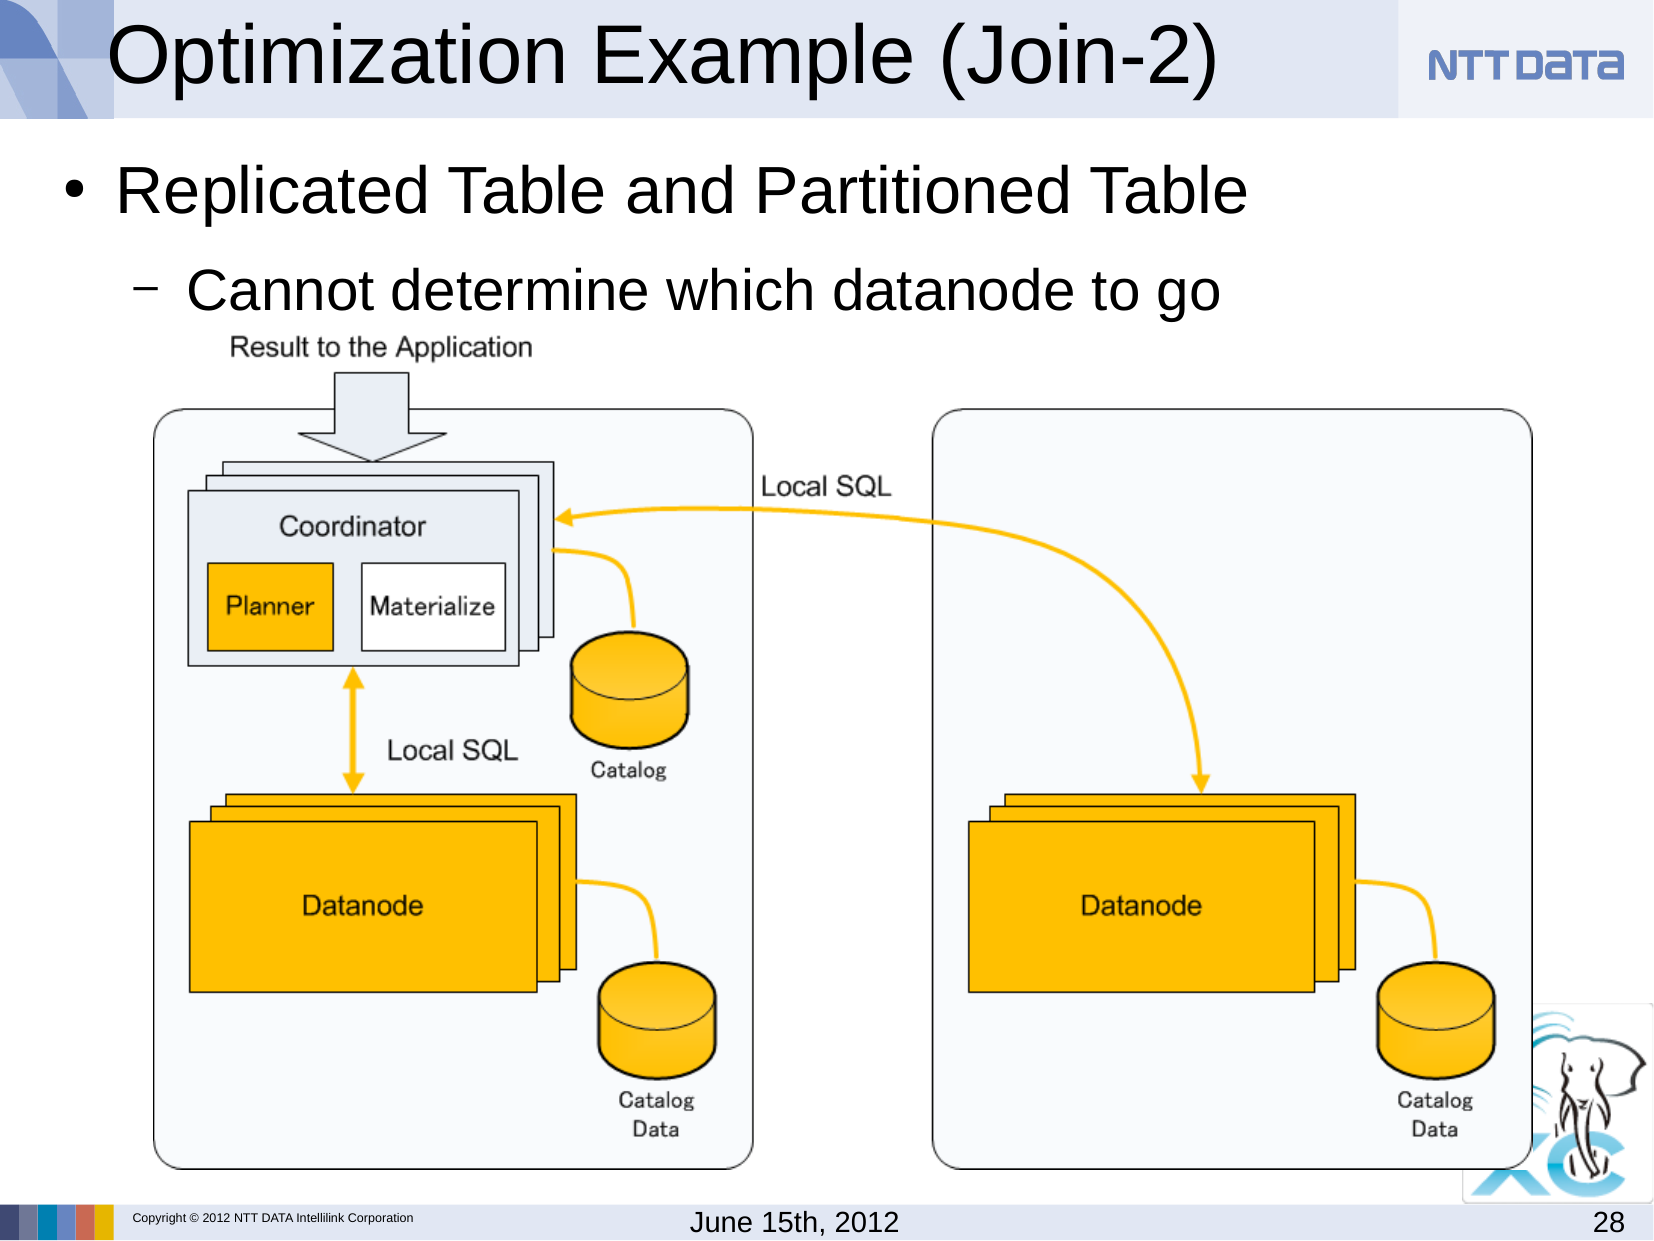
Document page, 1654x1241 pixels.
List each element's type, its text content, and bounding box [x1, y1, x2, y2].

picture [0, 0, 114, 119]
picture [153, 327, 1654, 1204]
title Optimization Example (Join-2) [106, 7, 1399, 101]
picture [1429, 50, 1624, 80]
list Replicated Table and Partitioned Table Cannot determine which datanode to go [44, 153, 1501, 1182]
